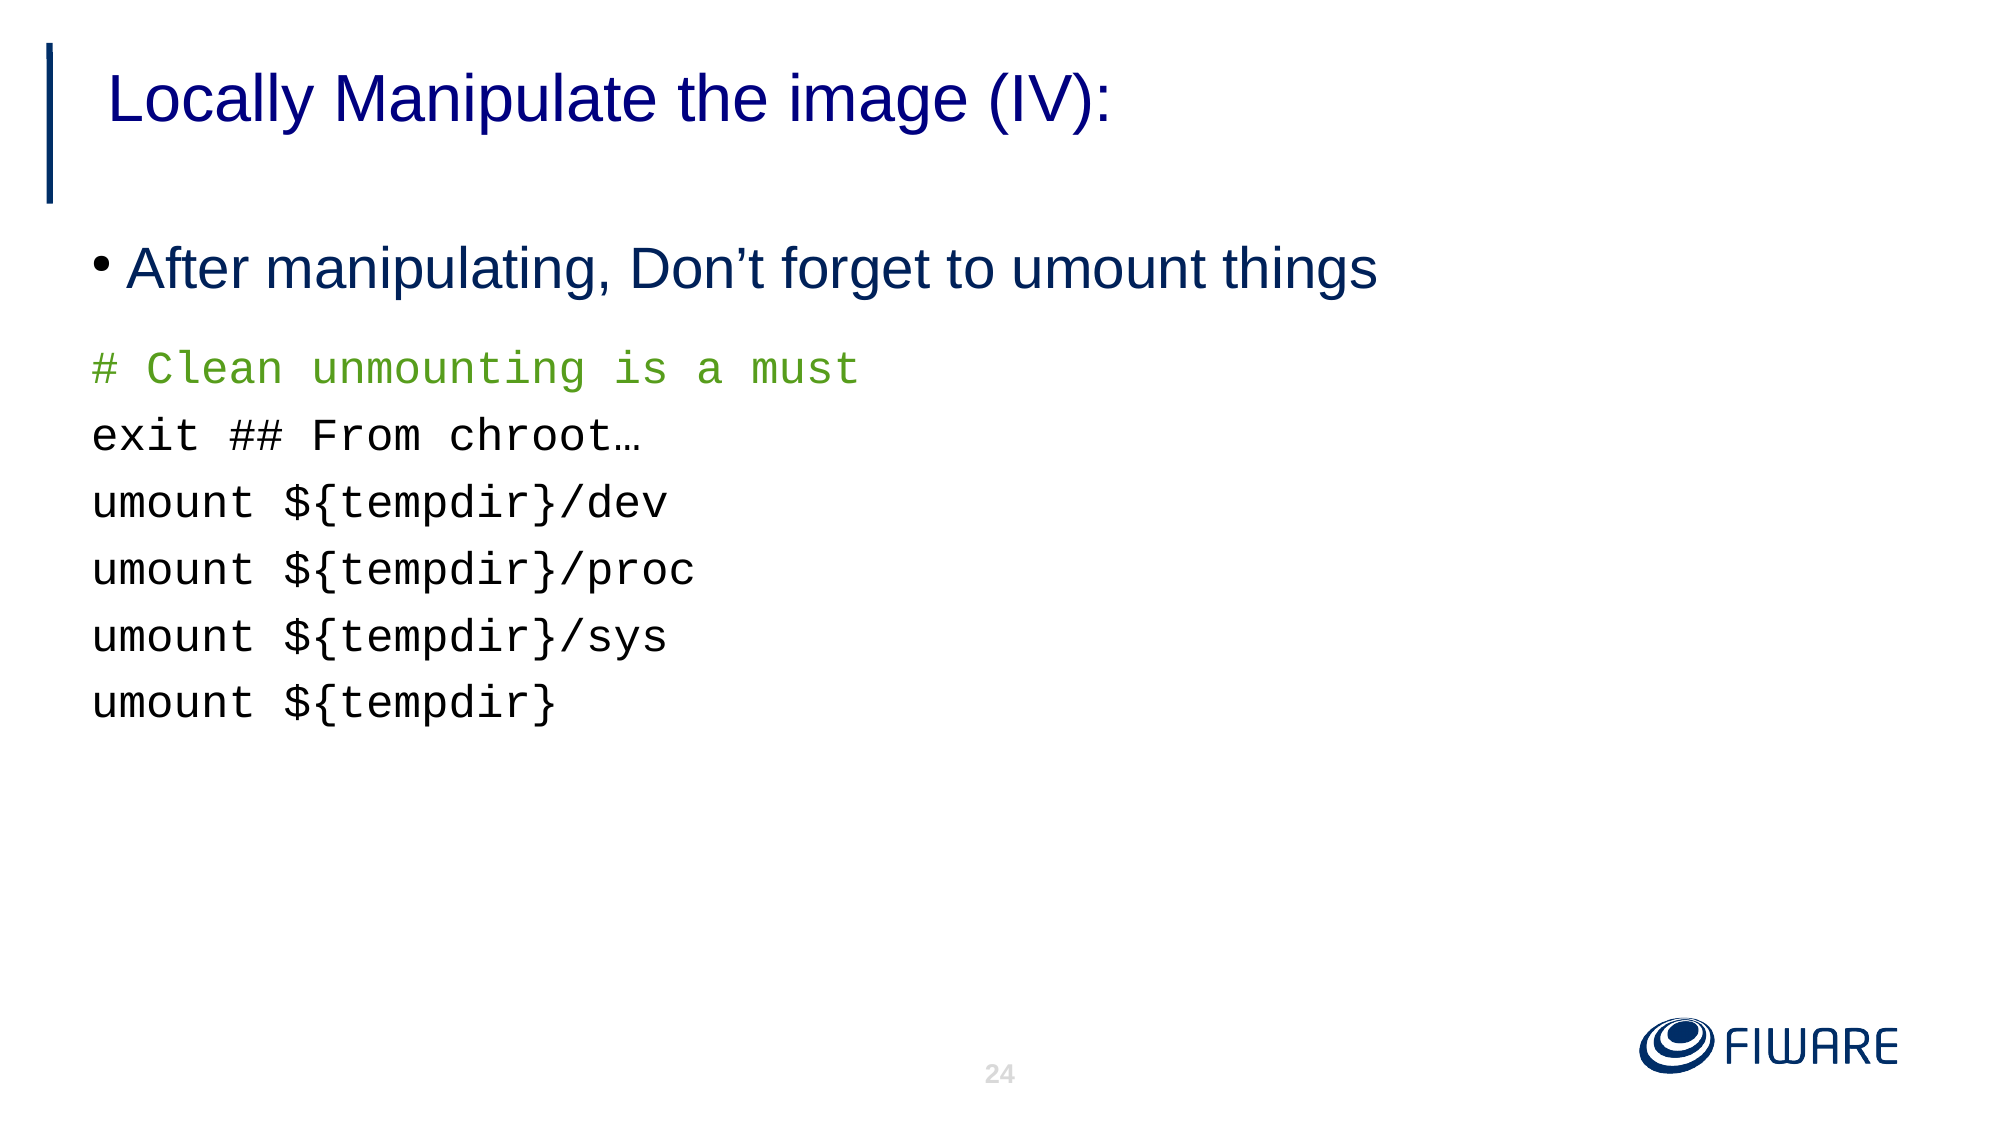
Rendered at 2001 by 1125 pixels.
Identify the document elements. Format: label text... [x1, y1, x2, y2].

picture [1635, 1012, 1905, 1077]
text_box After manipulating, Don’t forget to umount things [76, 212, 1902, 308]
slide_number <number> [887, 1042, 1113, 1103]
title Locally Manipulate the image (IV): [92, 47, 1704, 142]
text_box # Clean unmounting is a must exit ## From chroot… umount ${tempdir}/dev umount ${tempdir}/proc umount ${tempdir}/sys umount ${tempdir} [76, 330, 1902, 735]
